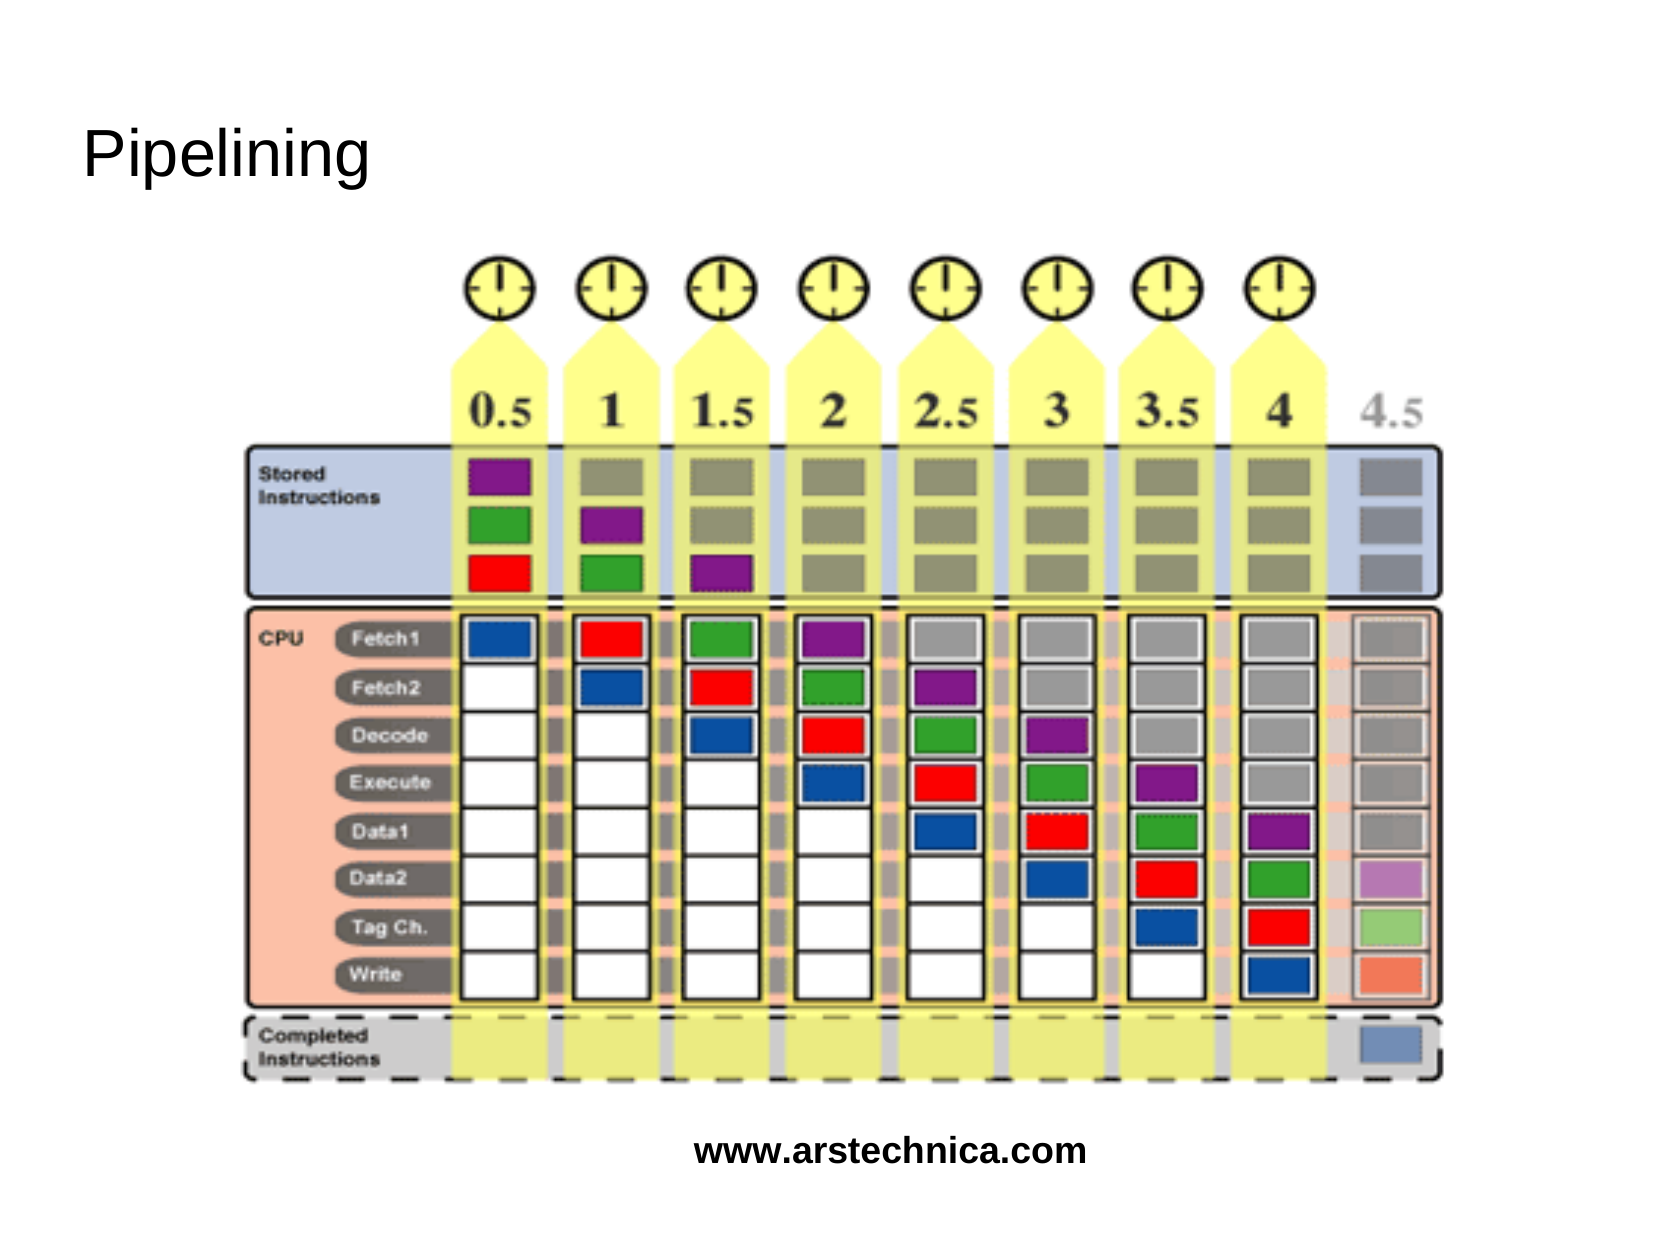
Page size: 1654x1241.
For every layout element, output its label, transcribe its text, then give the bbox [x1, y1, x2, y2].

text_box www.arstechnica.com [679, 1122, 1123, 1186]
picture [177, 236, 1506, 1123]
title Pipelining [82, 49, 1571, 257]
